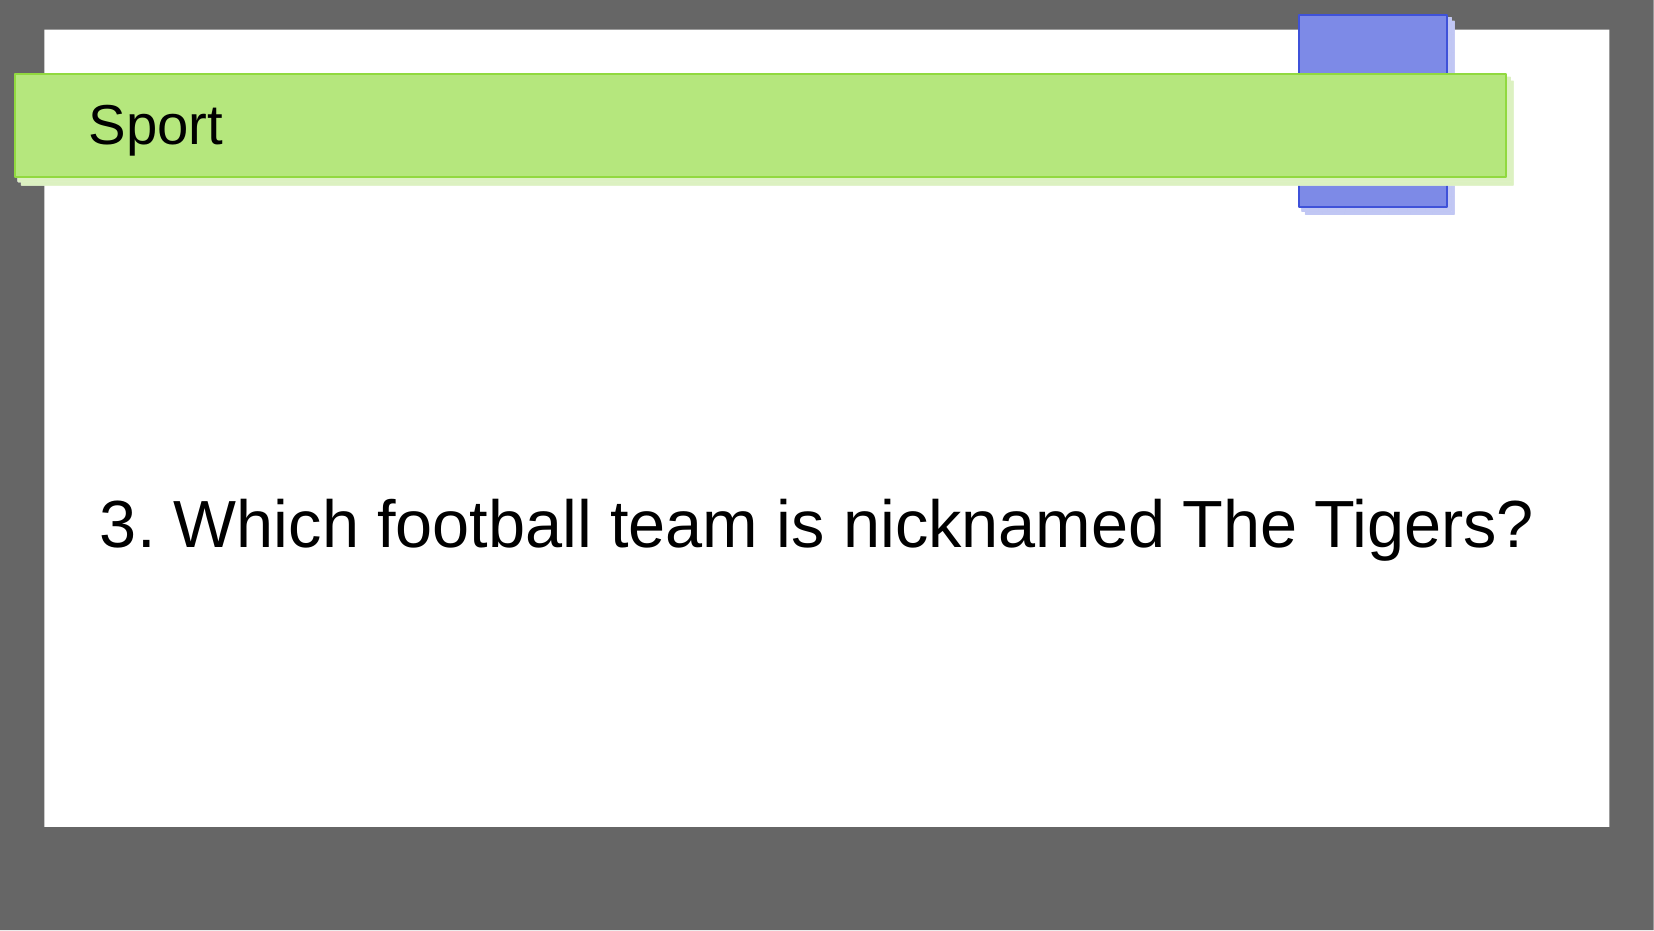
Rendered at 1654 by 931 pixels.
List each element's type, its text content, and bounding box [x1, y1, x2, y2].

title Sport [88, 73, 1506, 178]
text_box 3. Which football team is nicknamed The Tigers? [88, 236, 1565, 813]
